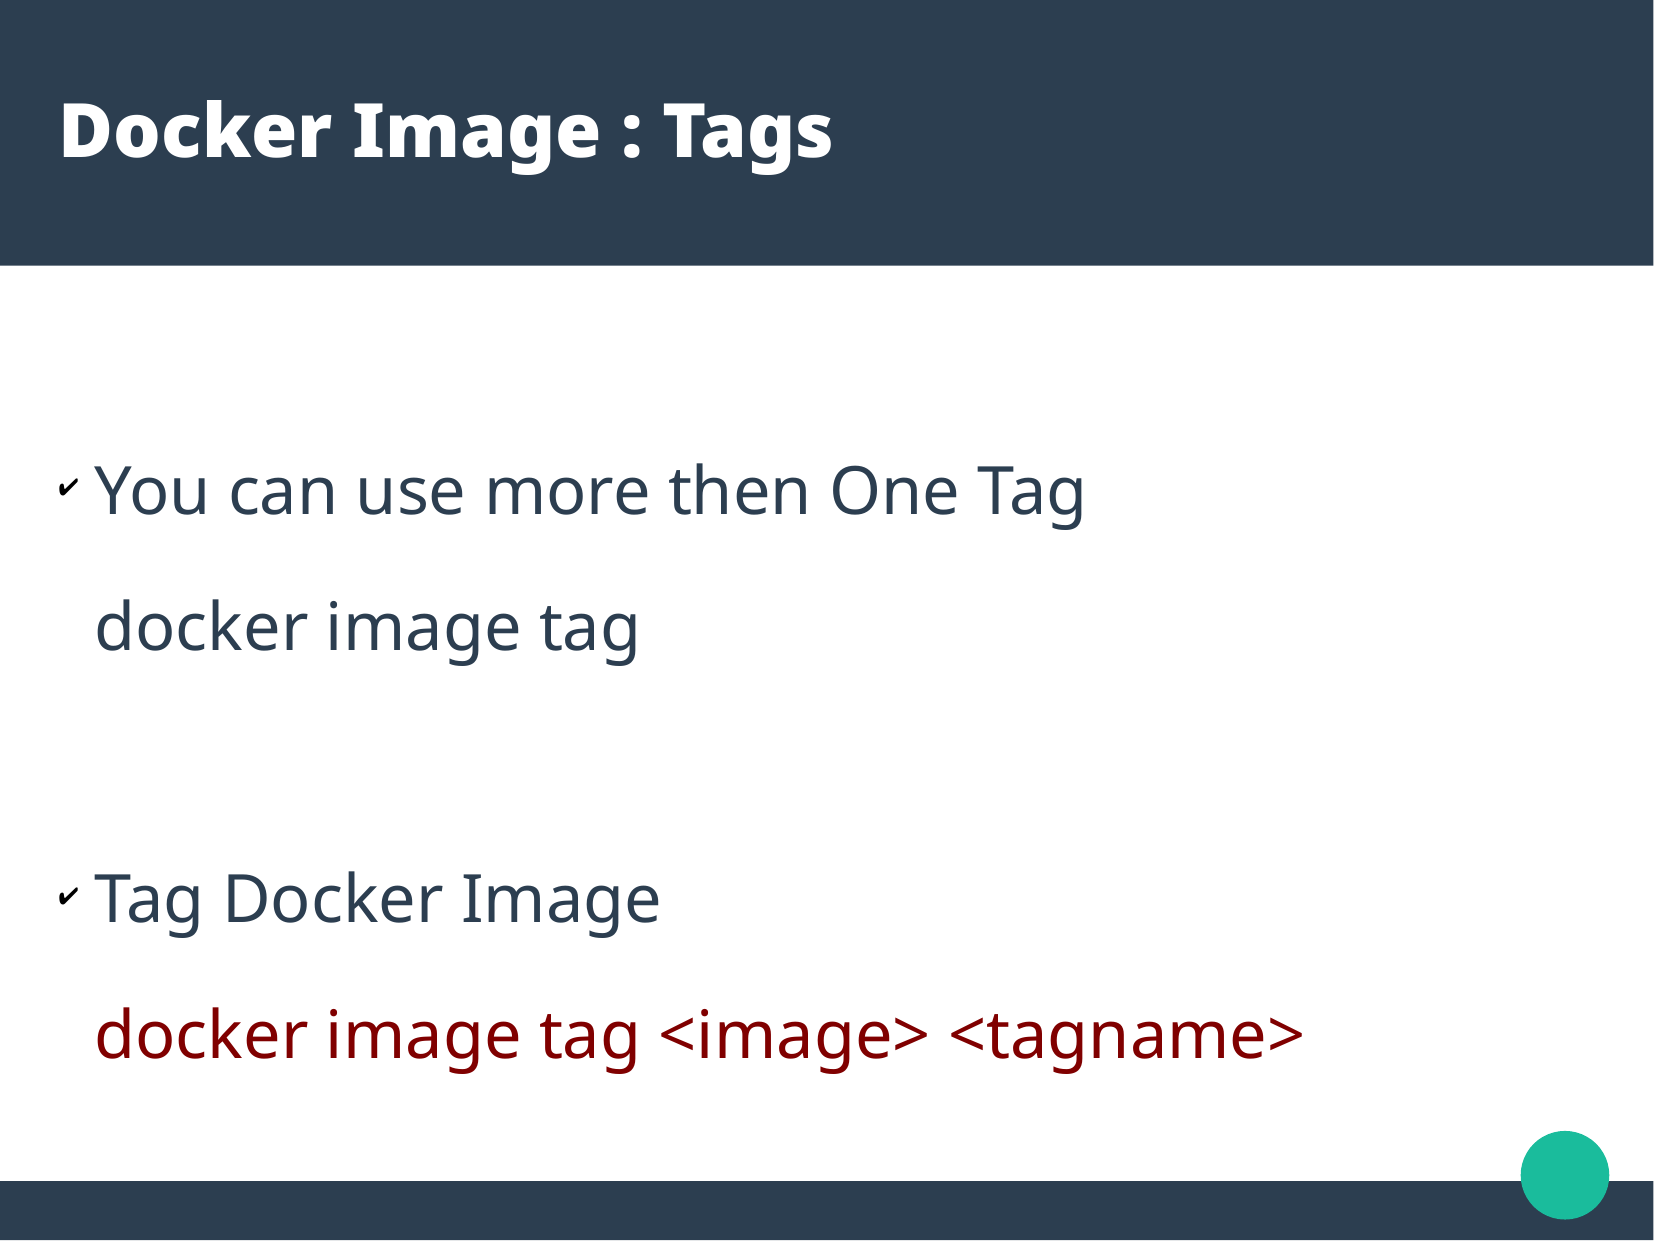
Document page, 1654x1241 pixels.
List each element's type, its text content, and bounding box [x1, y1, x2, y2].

title Docker Image : Tags [59, 40, 1595, 216]
subtitle You can use more then One Tag docker image tag Tag Docker Image docker image tag <image> <tagname> [59, 291, 1595, 1186]
